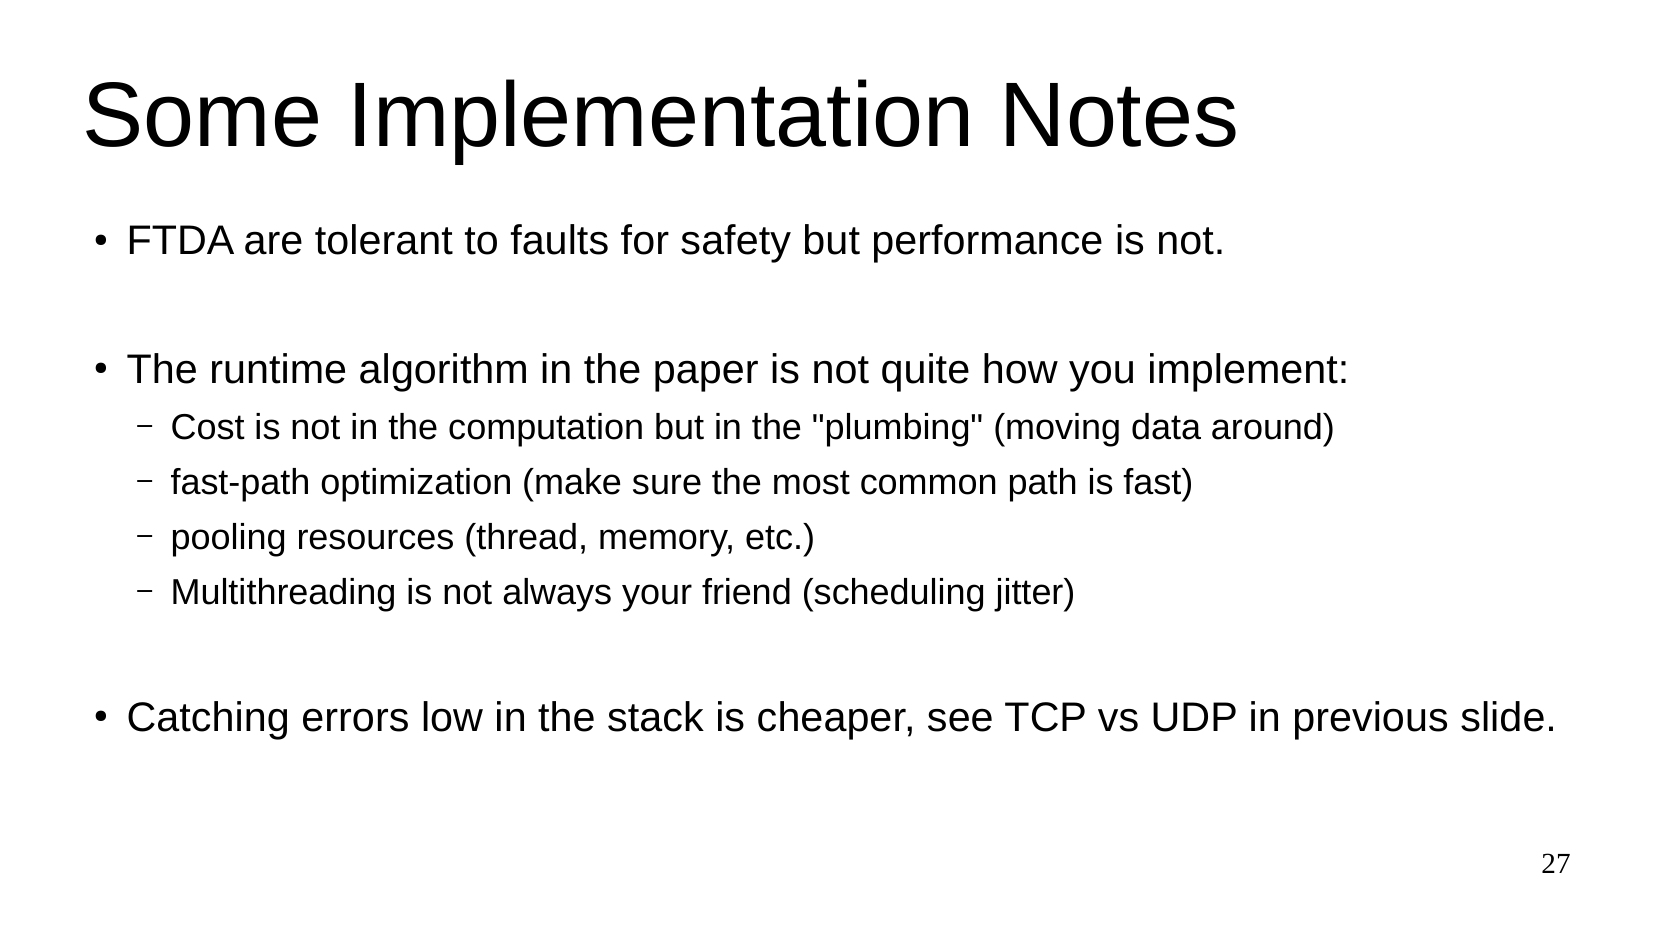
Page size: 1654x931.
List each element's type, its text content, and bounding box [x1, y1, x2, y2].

list FTDA are tolerant to faults for safety but performance is not. The runtime algorithm in the paper is not quite how you implement: Cost is not in the computation but in the "plumbing" (moving data around) fast-path optimization (make sure the most common path is fast) pooling resources (thread, memory, etc.) Multithreading is not always your friend (scheduling jitter) Catching errors low in the stack is cheaper, see TCP vs UDP in previous slide. [82, 217, 1571, 758]
title Some Implementation Notes [82, 37, 1571, 193]
